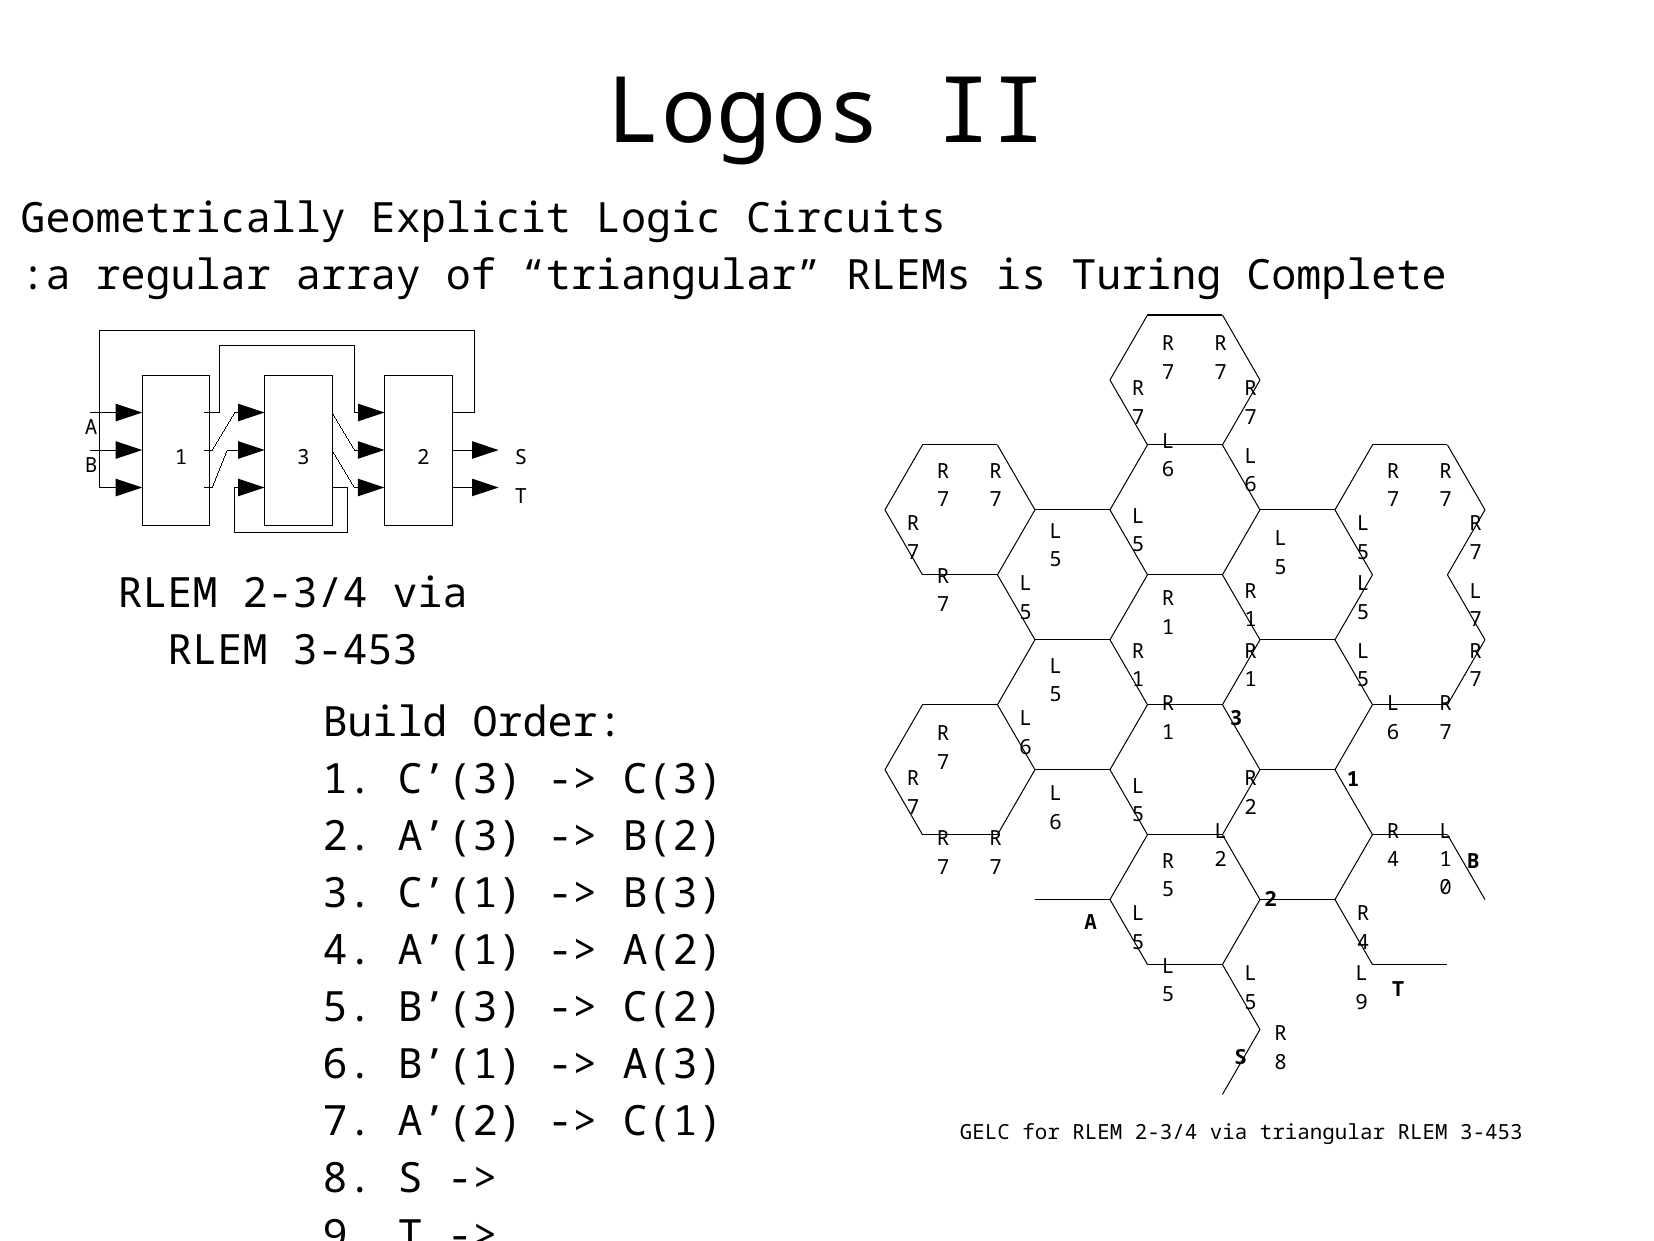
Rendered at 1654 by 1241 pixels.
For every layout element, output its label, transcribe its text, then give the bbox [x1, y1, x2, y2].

text_box L5 [1034, 508, 1065, 566]
text_box R7 [974, 448, 1005, 506]
text_box L6 [1034, 771, 1065, 828]
text_box T [489, 474, 542, 512]
text_box R7 [892, 501, 923, 558]
text_box L6 [1229, 433, 1260, 491]
text_box L2 [1199, 808, 1230, 866]
text_box S [489, 435, 542, 473]
text_box L9 [1340, 951, 1371, 1008]
text_box R7 [922, 448, 953, 506]
text_box A [60, 405, 99, 442]
text_box R7 [922, 816, 953, 873]
title Logos II [82, 9, 1571, 180]
text_box Geometrically Explicit Logic Circuits :a regular array of “triangular” RLEMs is Turing Complete [5, 180, 1653, 321]
text_box 3 [272, 435, 325, 473]
text_box L5 [1004, 561, 1035, 618]
text_box R7 [1424, 448, 1455, 506]
text_box L5 [1259, 516, 1290, 573]
text_box R4 [1342, 891, 1373, 948]
text_box R8 [1259, 1011, 1290, 1068]
text_box R1 [1147, 681, 1178, 738]
text_box R1 [1229, 628, 1260, 686]
text_box 2 [1259, 877, 1280, 914]
text_box R7 [892, 756, 923, 813]
text_box [264, 375, 333, 526]
text_box L7 [1454, 568, 1485, 626]
text_box L5 [1342, 501, 1373, 558]
text_box R7 [922, 711, 953, 768]
text_box RLEM 2-3/4 via RLEM 3-453 [60, 555, 526, 654]
text_box GELC for RLEM 2-3/4 via triangular RLEM 3-453 [945, 1110, 1591, 1167]
text_box A [100, 405, 113, 442]
text_box L5 [1117, 891, 1148, 948]
text_box R1 [1229, 568, 1260, 626]
text_box R7 [1454, 628, 1485, 686]
text_box R7 [1117, 366, 1148, 423]
text_box L5 [1147, 943, 1178, 1001]
text_box R7 [922, 553, 953, 611]
text_box R7 [1454, 501, 1485, 558]
text_box L5 [1342, 561, 1373, 618]
text_box L5 [1117, 493, 1148, 551]
text_box R1 [1147, 576, 1178, 633]
text_box 2 [392, 435, 445, 473]
text_box L6 [1372, 681, 1403, 738]
text_box R5 [1147, 838, 1178, 896]
text_box 3 [1225, 696, 1245, 733]
text_box L10 [1424, 808, 1463, 886]
text_box [384, 375, 453, 526]
text_box A [1079, 899, 1100, 937]
text_box L5 [1117, 763, 1148, 821]
text_box B [100, 442, 113, 480]
text_box L6 [1147, 418, 1178, 476]
text_box T [1387, 967, 1407, 1004]
text_box R7 [1199, 321, 1230, 378]
text_box R1 [1117, 628, 1148, 686]
text_box L5 [1342, 628, 1373, 686]
text_box B [60, 442, 99, 480]
text_box 1 [150, 435, 203, 473]
text_box Build Order: 1. C’(3) -> C(3) 2. A’(3) -> B(2) 3. C’(1) -> B(3) 4. A’(1) -> A(2) 5. B’(3) -> C(2) 6. B’(1) -> A(3) 7. A’(2) -> C(1) 8. S -> 9. T -> 10. -> A 11. -> B [307, 684, 743, 1201]
text_box B [1462, 838, 1482, 876]
text_box R7 [1147, 321, 1178, 378]
text_box S [1229, 1034, 1250, 1072]
text_box R2 [1229, 756, 1260, 813]
text_box R4 [1372, 808, 1403, 866]
text_box R7 [1424, 681, 1455, 738]
text_box L6 [1004, 696, 1035, 753]
text_box L5 [1034, 643, 1065, 701]
text_box R7 [1372, 448, 1403, 506]
text_box R7 [974, 816, 1005, 873]
text_box L5 [1229, 951, 1260, 1008]
text_box 1 [1342, 757, 1362, 794]
text_box [142, 375, 210, 526]
text_box R7 [1229, 366, 1260, 423]
